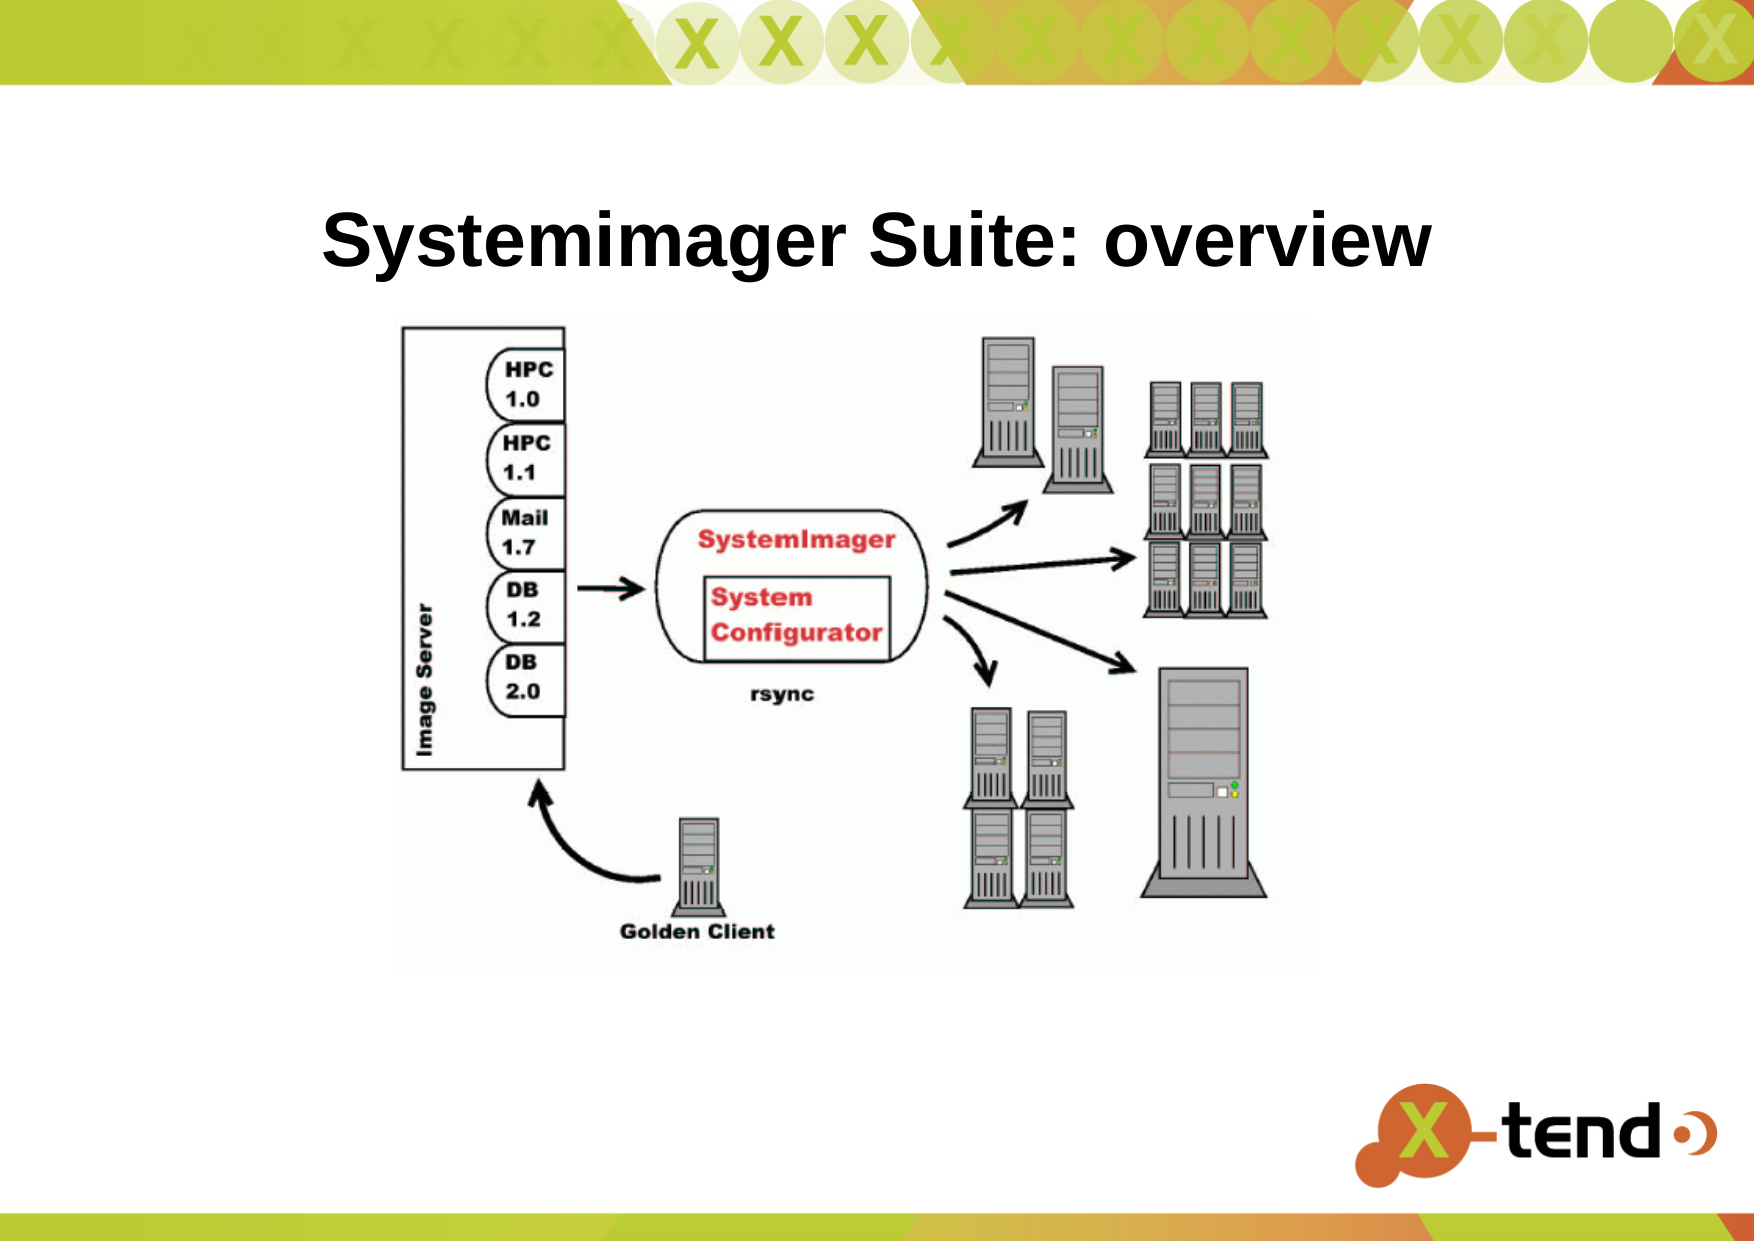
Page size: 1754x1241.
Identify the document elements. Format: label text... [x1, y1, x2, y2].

list Systemimager Suite: overview [128, 150, 1627, 1238]
picture [0, 0, 1754, 1241]
